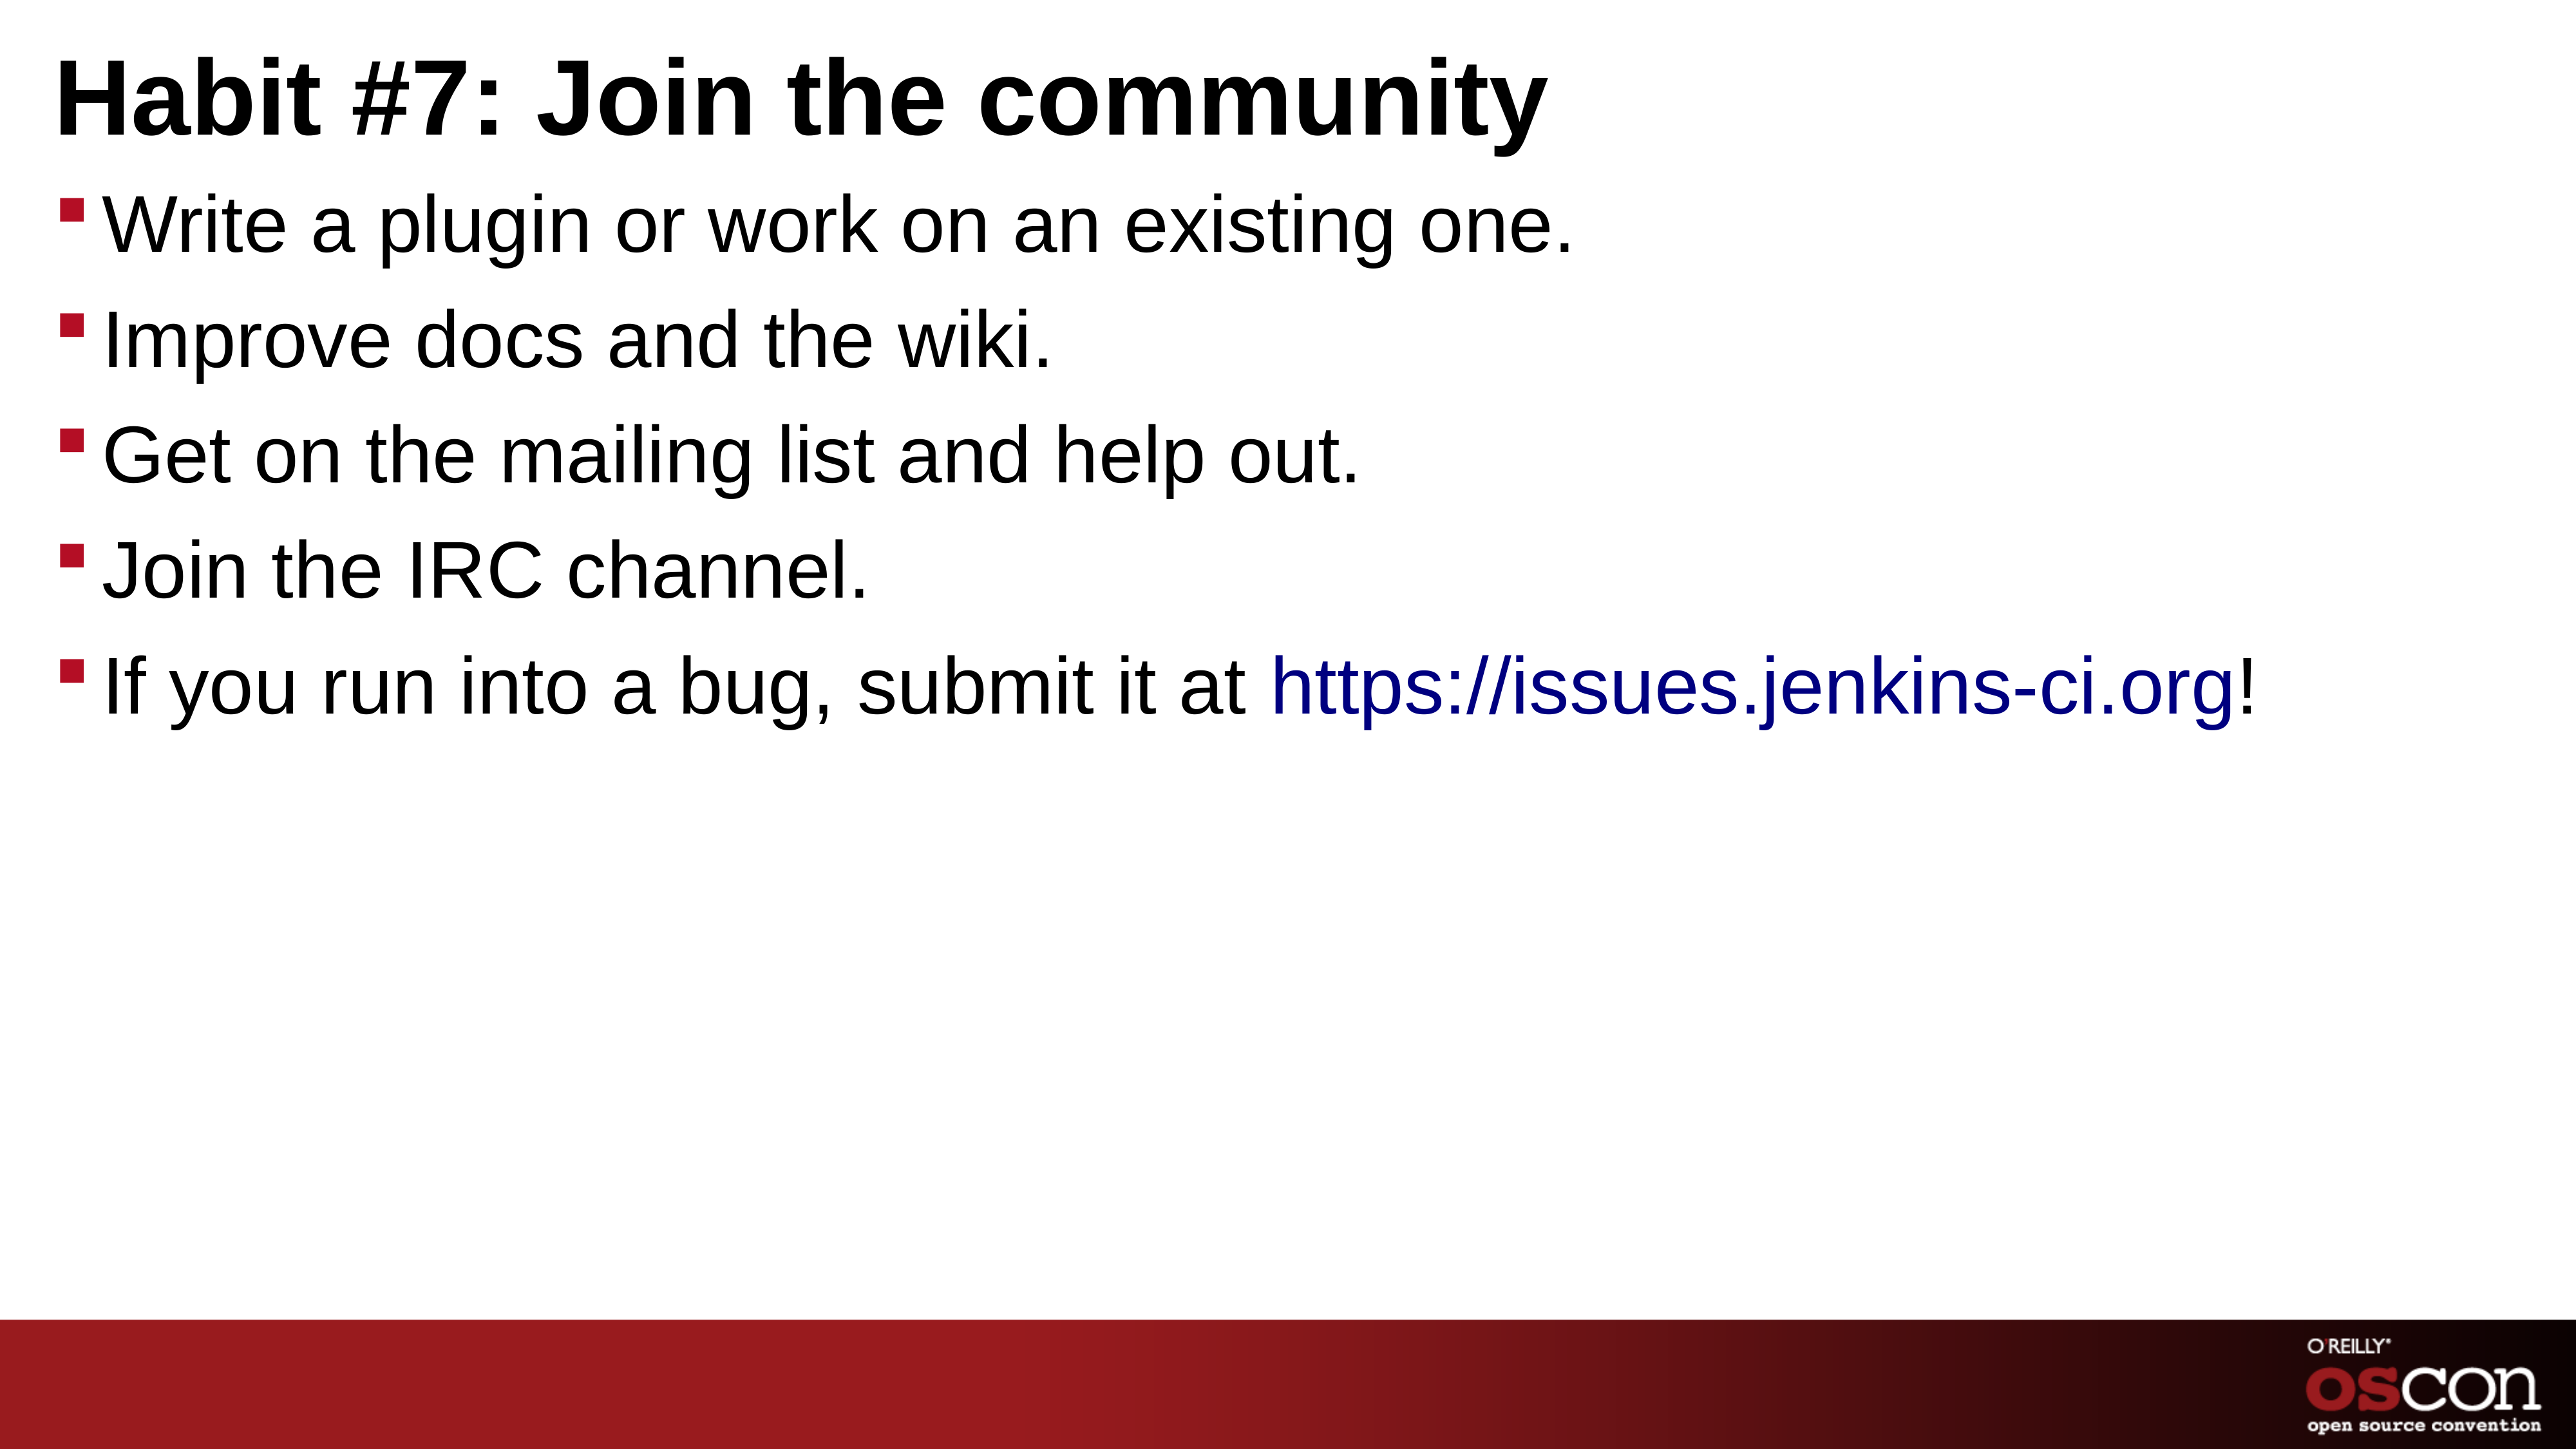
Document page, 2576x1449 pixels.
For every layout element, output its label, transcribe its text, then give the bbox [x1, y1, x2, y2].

title Habit #7: Join the community [48, 17, 2514, 166]
list Write a plugin or work on an existing one. Improve docs and the wiki. Get on the mailing list and help out. Join the IRC channel. If you run into a bug, submit it at https://issues.jenkins-ci.org! [48, 166, 2514, 1449]
picture [0, 0, 2576, 1449]
